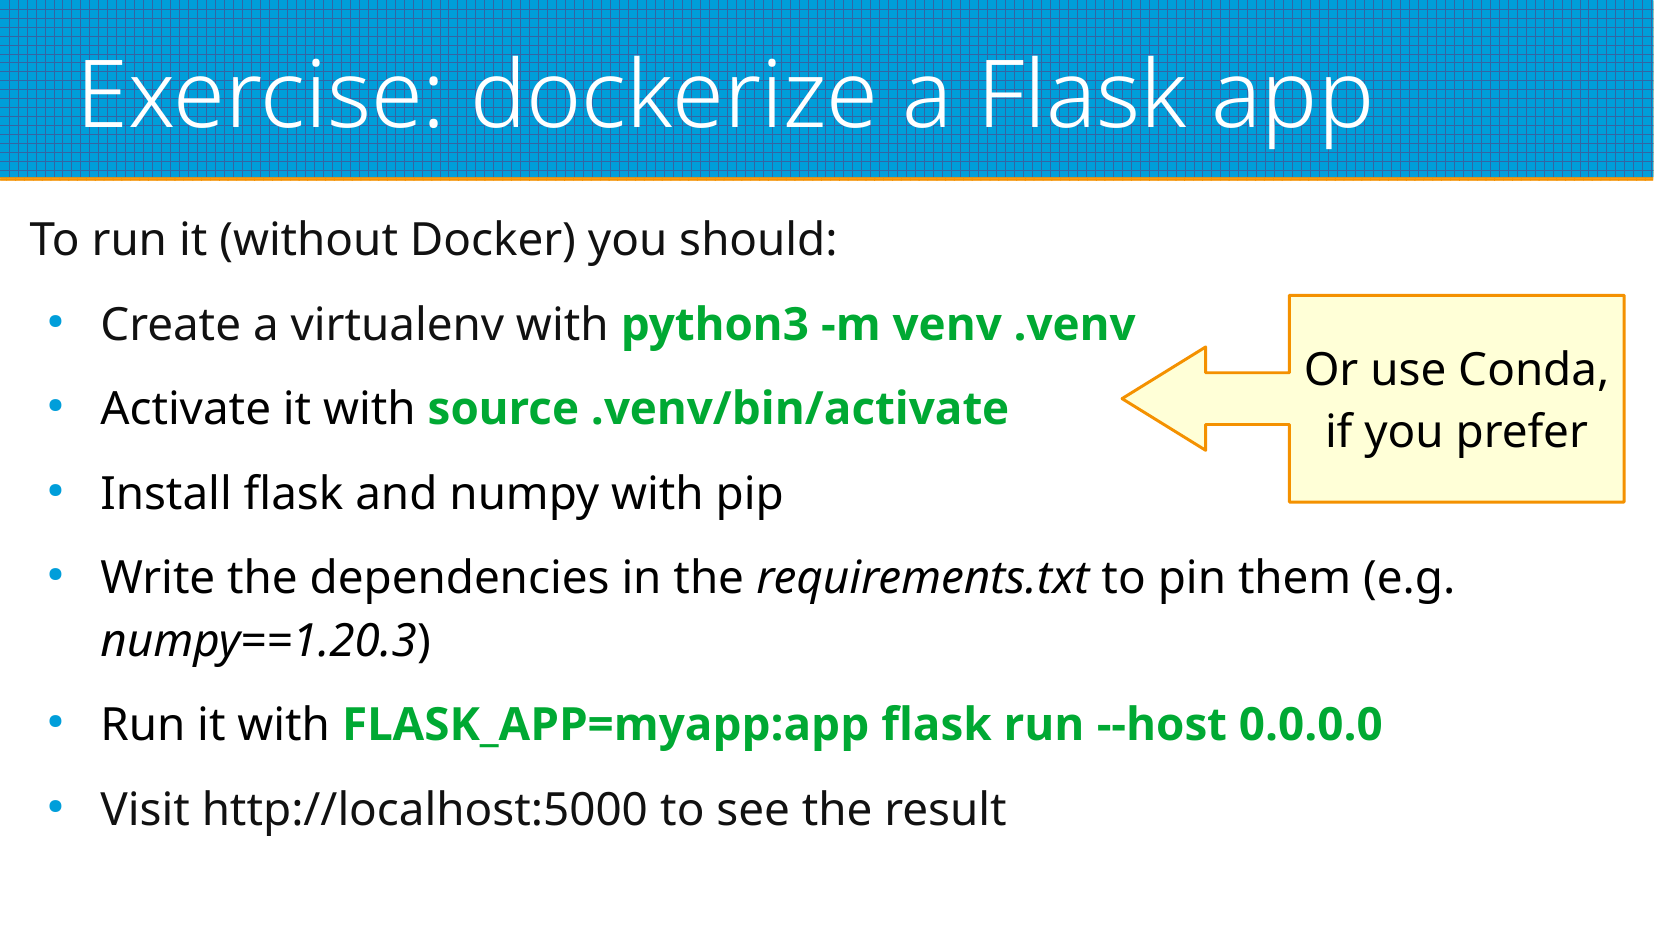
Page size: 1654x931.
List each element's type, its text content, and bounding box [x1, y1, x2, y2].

list To run it (without Docker) you should: Create a virtualenv with python3 -m venv .venv Activate it with source .venv/bin/activate Install flask and numpy with pip Write the dependencies in the requirements.txt to pin them (e.g. numpy==1.20.3) Run it with FLASK_APP=myapp:app flask run --host 0.0.0.0 Visit http://localhost:5000 to see the result [29, 206, 1595, 870]
title Exercise: dockerize a Flask app [76, 0, 1565, 156]
text_box Or use Conda, if you prefer [1122, 295, 1625, 503]
